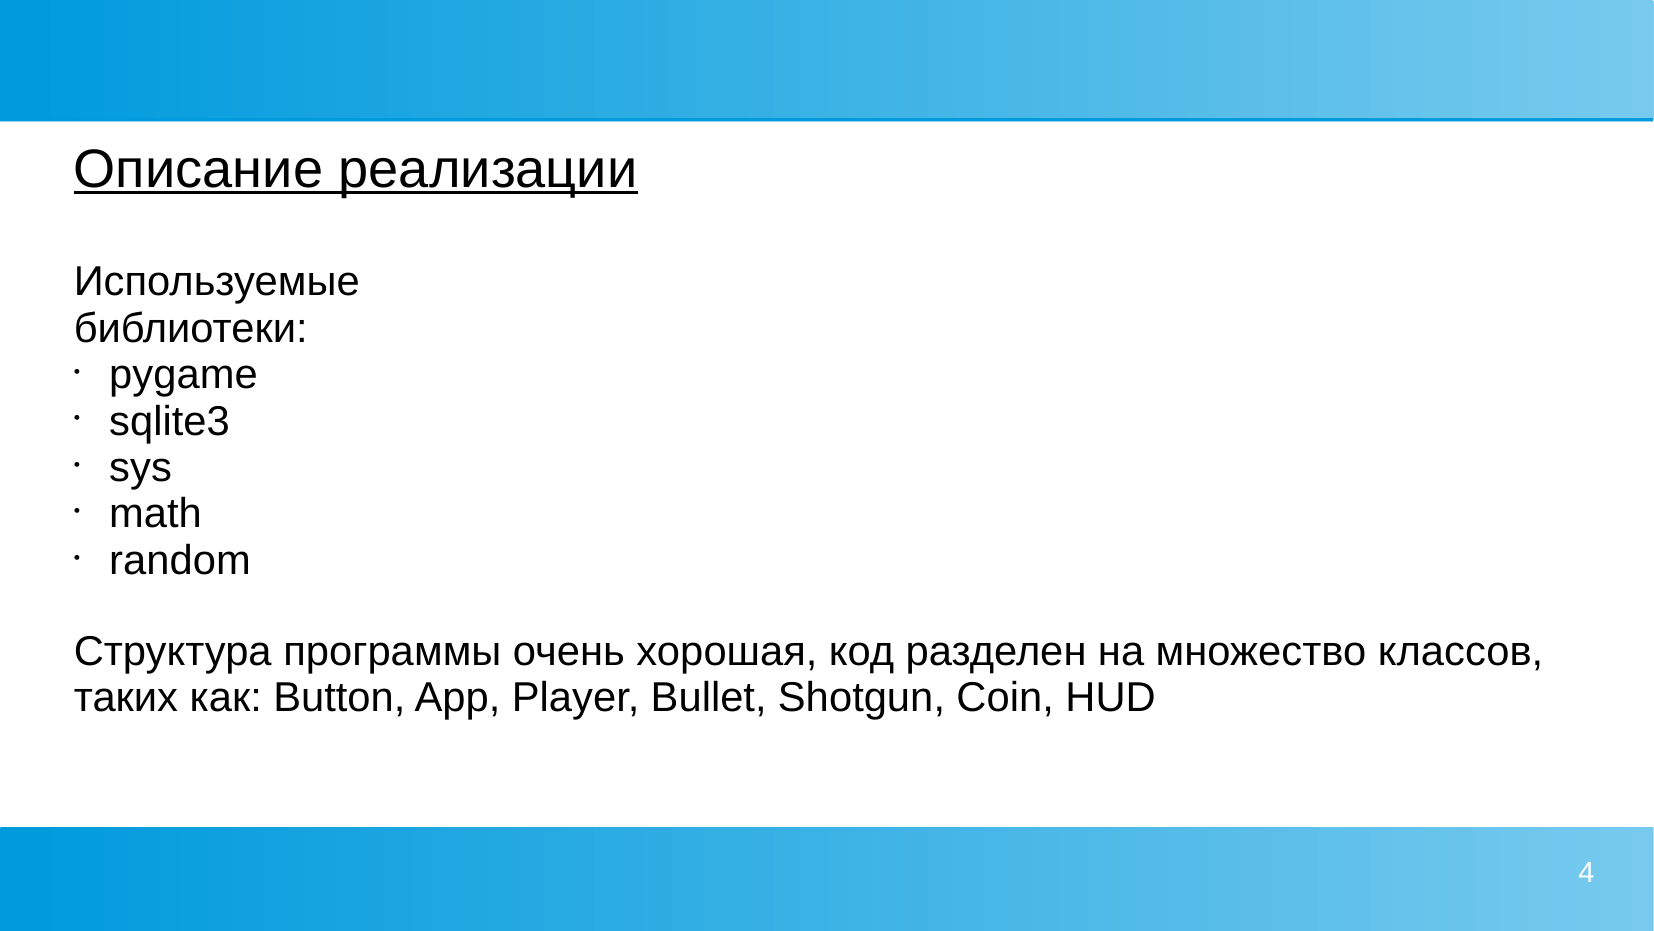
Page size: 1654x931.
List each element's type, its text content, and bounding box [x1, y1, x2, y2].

text_box Описание реализации [59, 131, 679, 207]
text_box Структура программы очень хорошая, код разделен на множество классов, таких как: Button, App, Player, Bullet, Shotgun, Coin, HUD [59, 620, 1625, 931]
text_box Используемые библиотеки: pygame sqlite3 sys math random [59, 250, 591, 591]
